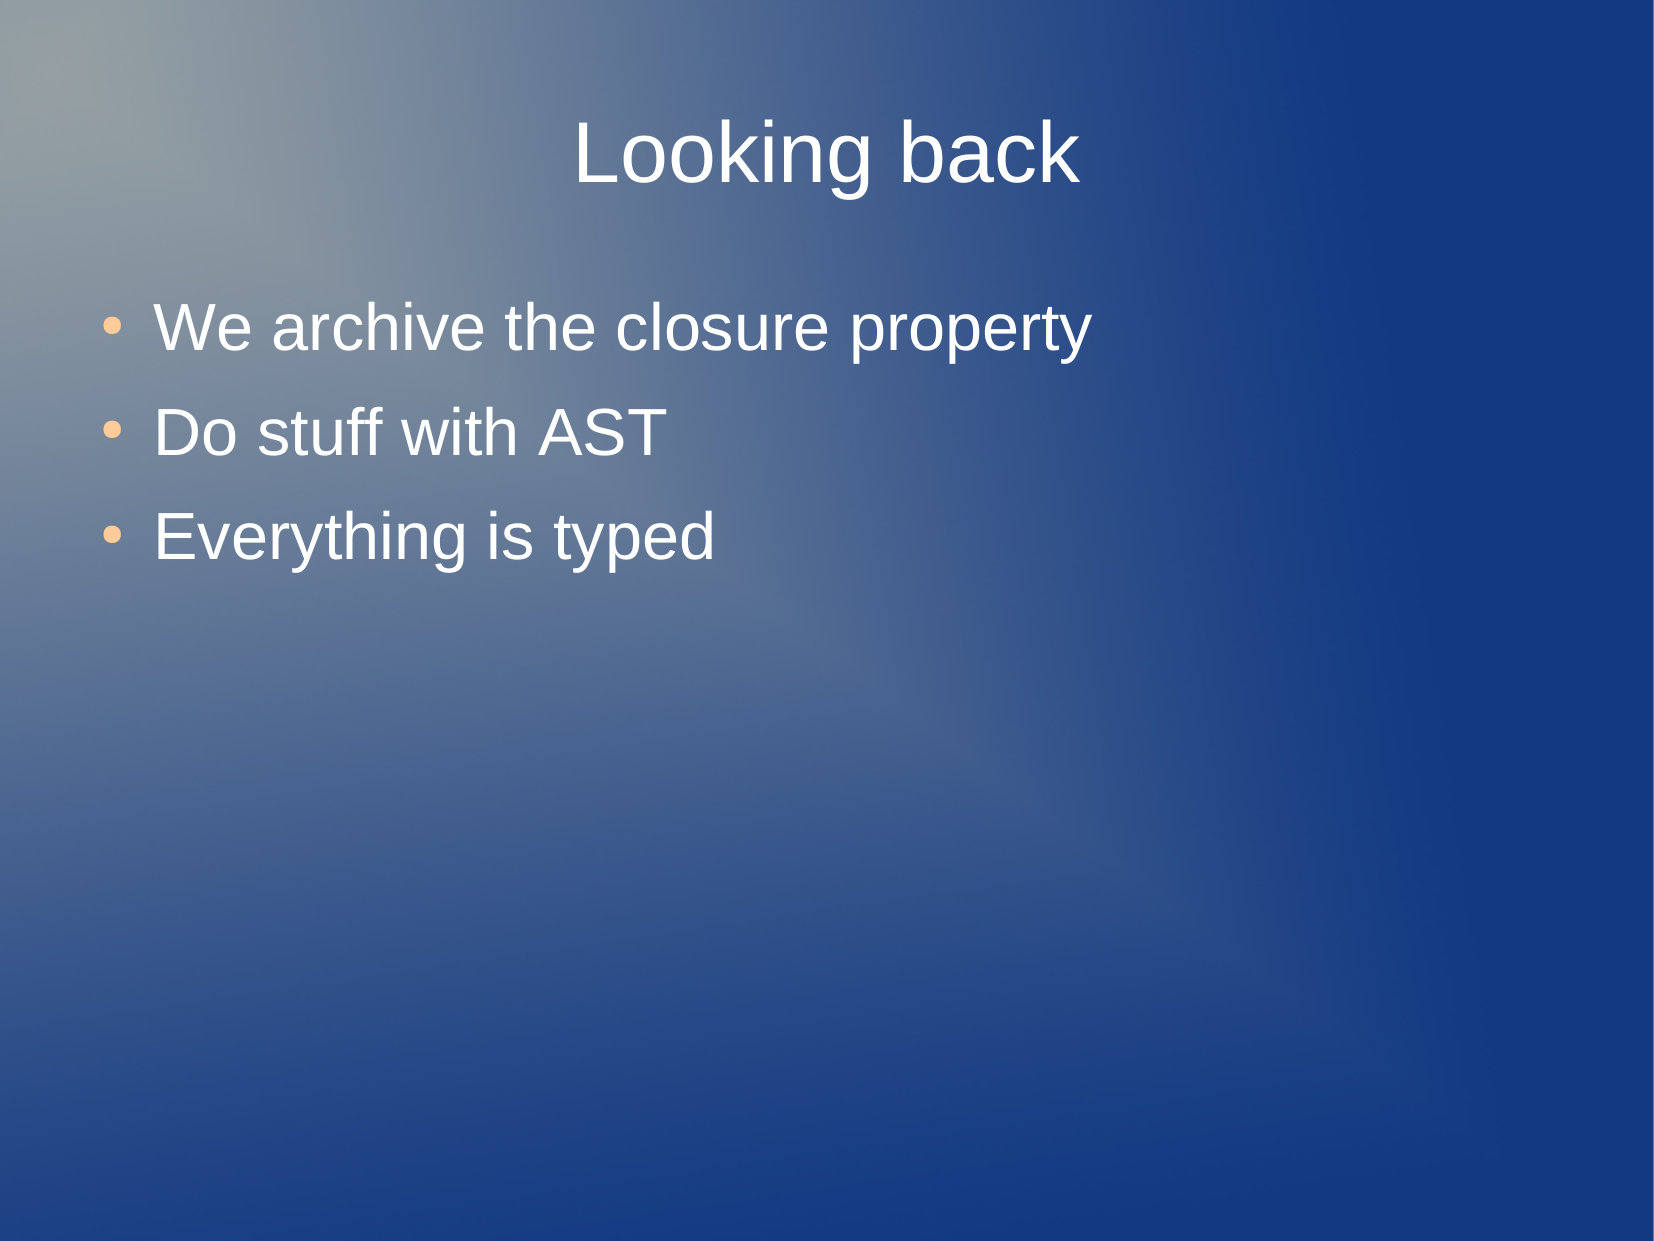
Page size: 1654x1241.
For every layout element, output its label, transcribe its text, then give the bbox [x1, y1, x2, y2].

list We archive the closure property Do stuff with AST Everything is typed [82, 290, 1571, 1109]
title Looking back [82, 49, 1571, 257]
picture [0, 0, 1654, 1241]
